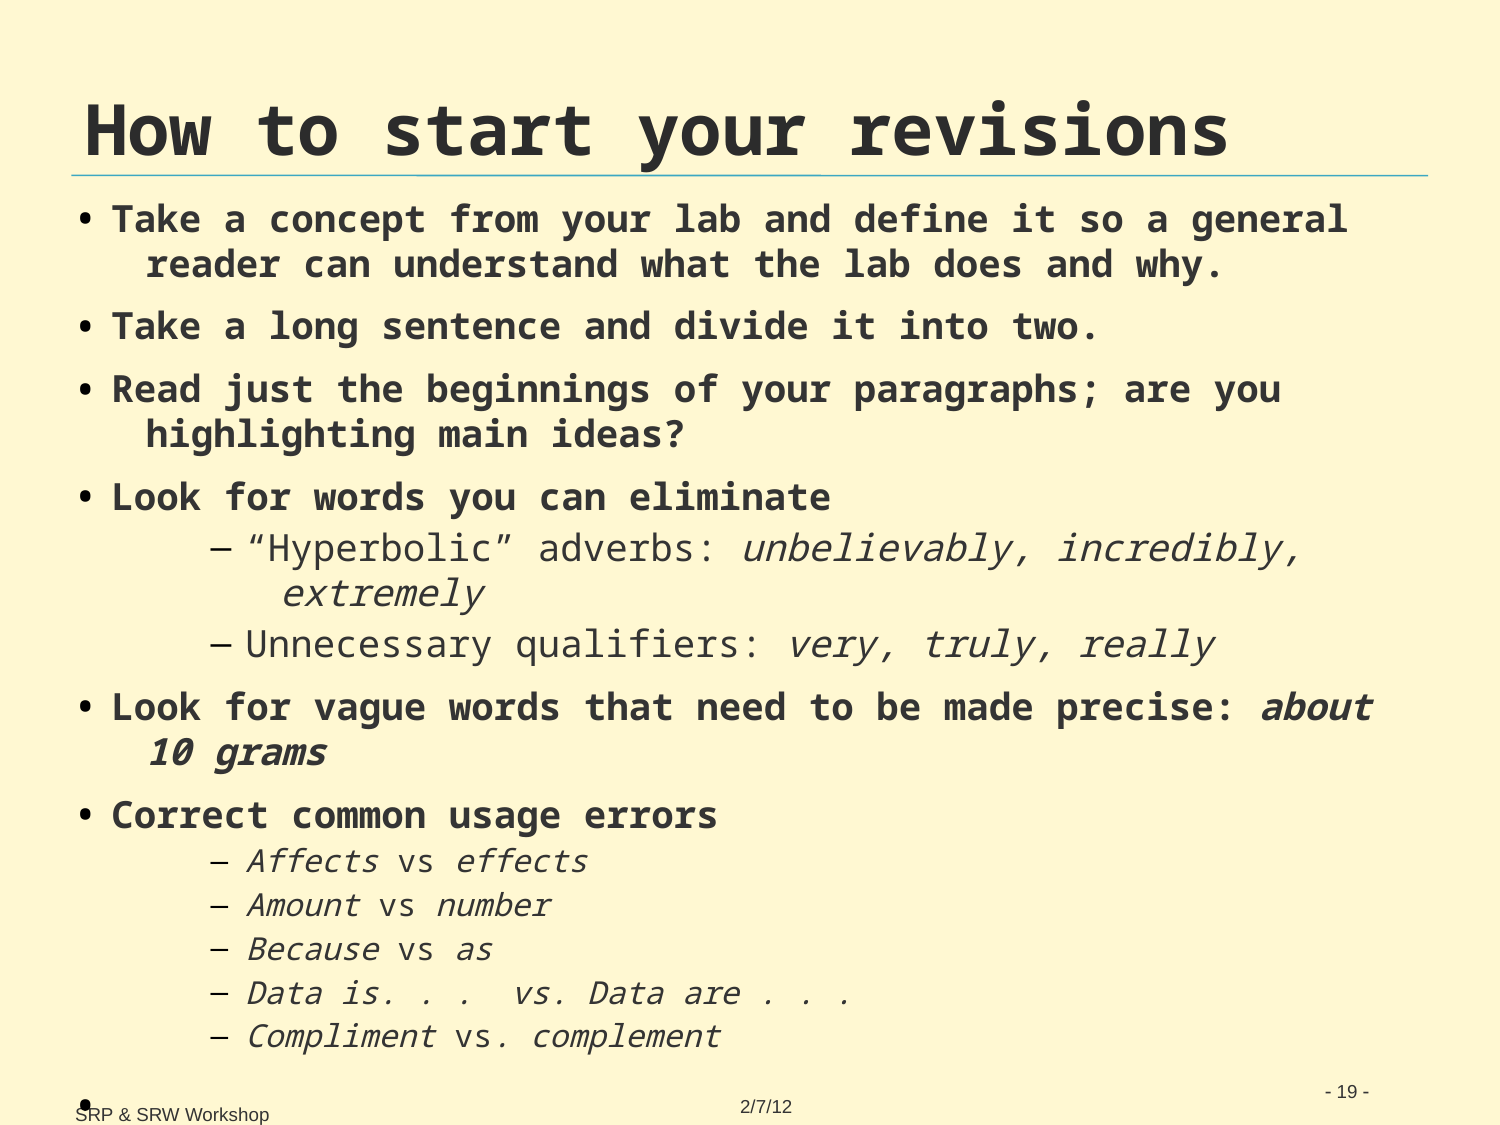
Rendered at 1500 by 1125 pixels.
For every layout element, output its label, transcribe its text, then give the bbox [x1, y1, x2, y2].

text_box   [1325, 1074, 1438, 1125]
title How to start your revisions [71, 34, 1321, 176]
list Take a concept from your lab and define it so a general reader can understand what the lab does and why. Take a long sentence and divide it into two. Read just the beginnings of your paragraphs; are you highlighting main ideas? Look for words you can eliminate “Hyperbolic” adverbs: unbelievably, incredibly, extremely Unnecessary qualifiers: very, truly, really Look for vague words that need to be made precise: about 10 grams Correct common usage errors Affects vs effects Amount vs number Because vs as Data is. . . vs. Data are . . . Compliment vs. complement [62, 187, 1417, 1063]
